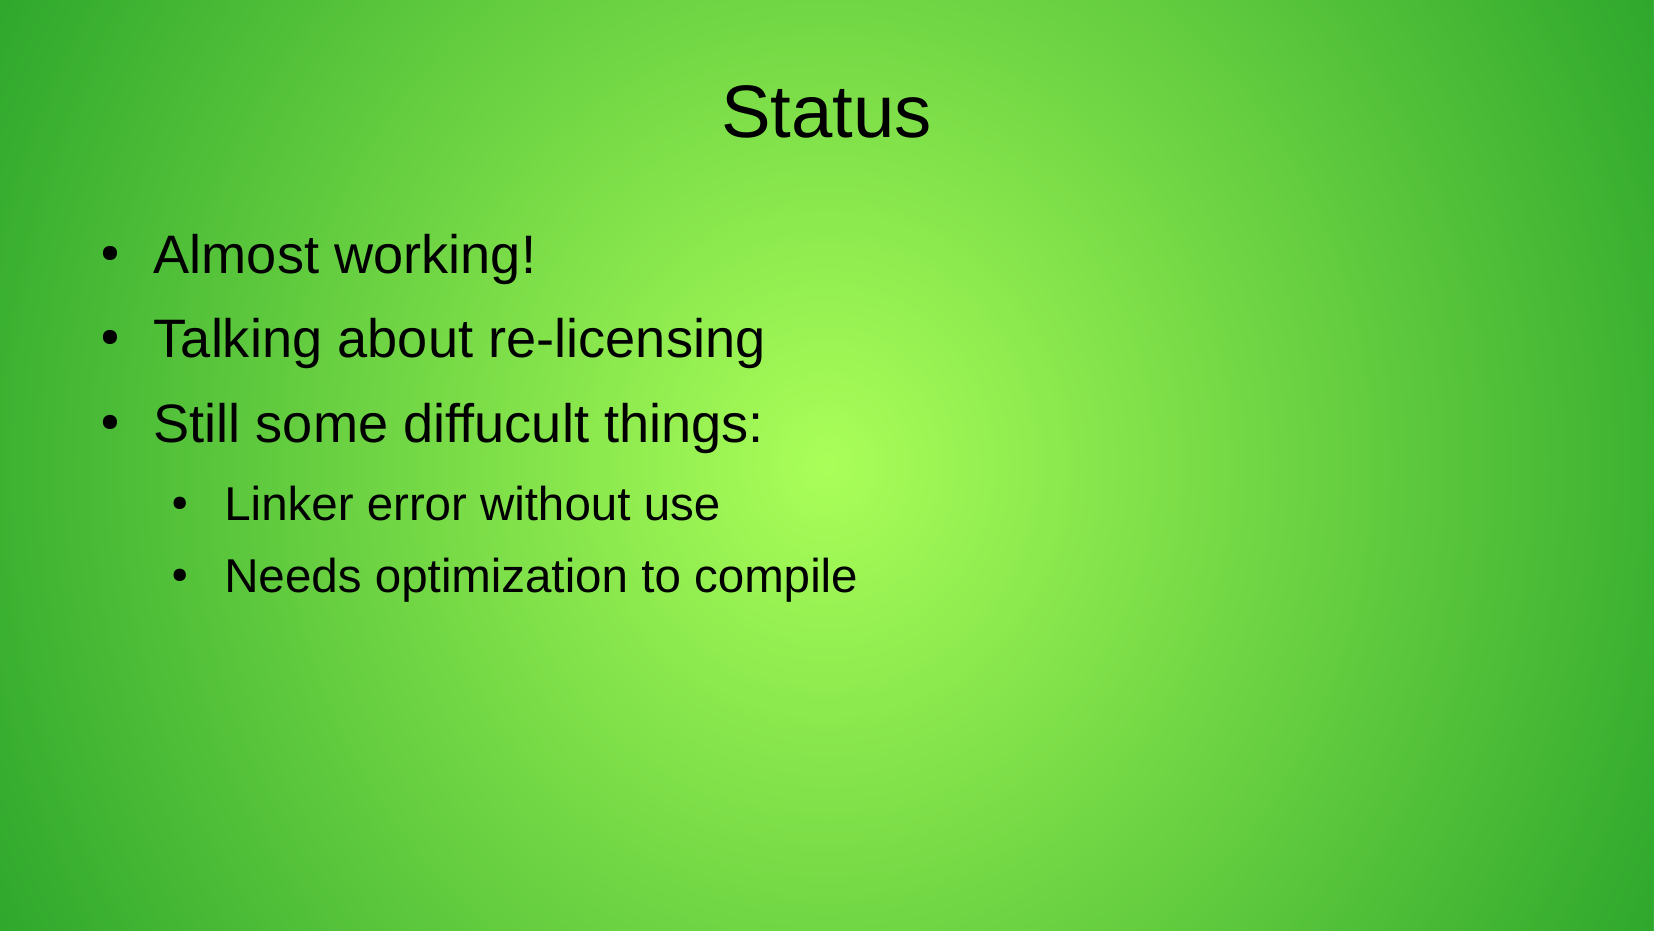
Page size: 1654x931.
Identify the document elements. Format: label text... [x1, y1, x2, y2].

title Status [82, 35, 1571, 189]
list Almost working! Talking about re-licensing Still some diffucult things: Linker error without use Needs optimization to compile [82, 224, 1571, 764]
